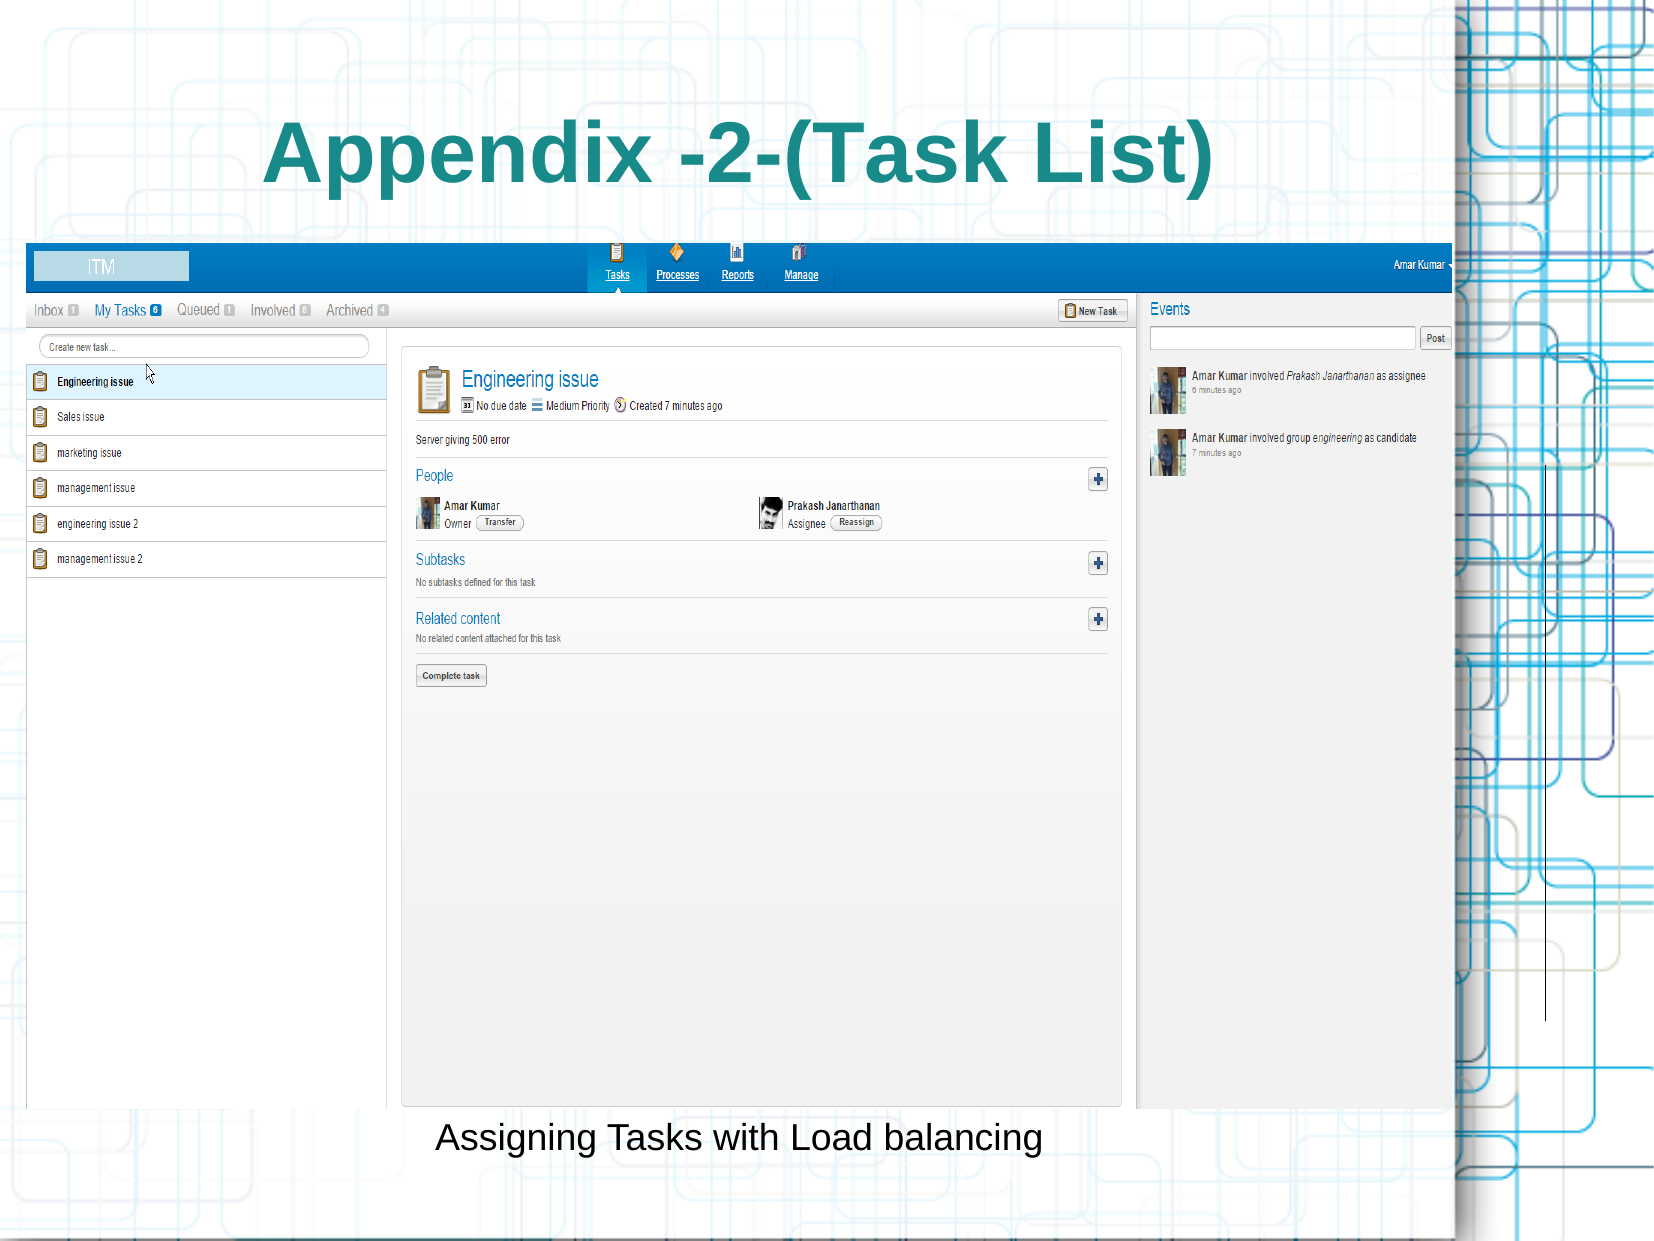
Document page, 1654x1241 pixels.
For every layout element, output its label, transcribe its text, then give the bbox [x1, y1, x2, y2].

title Appendix -2-(Task List) [59, 49, 1418, 243]
picture [0, 0, 1654, 1241]
